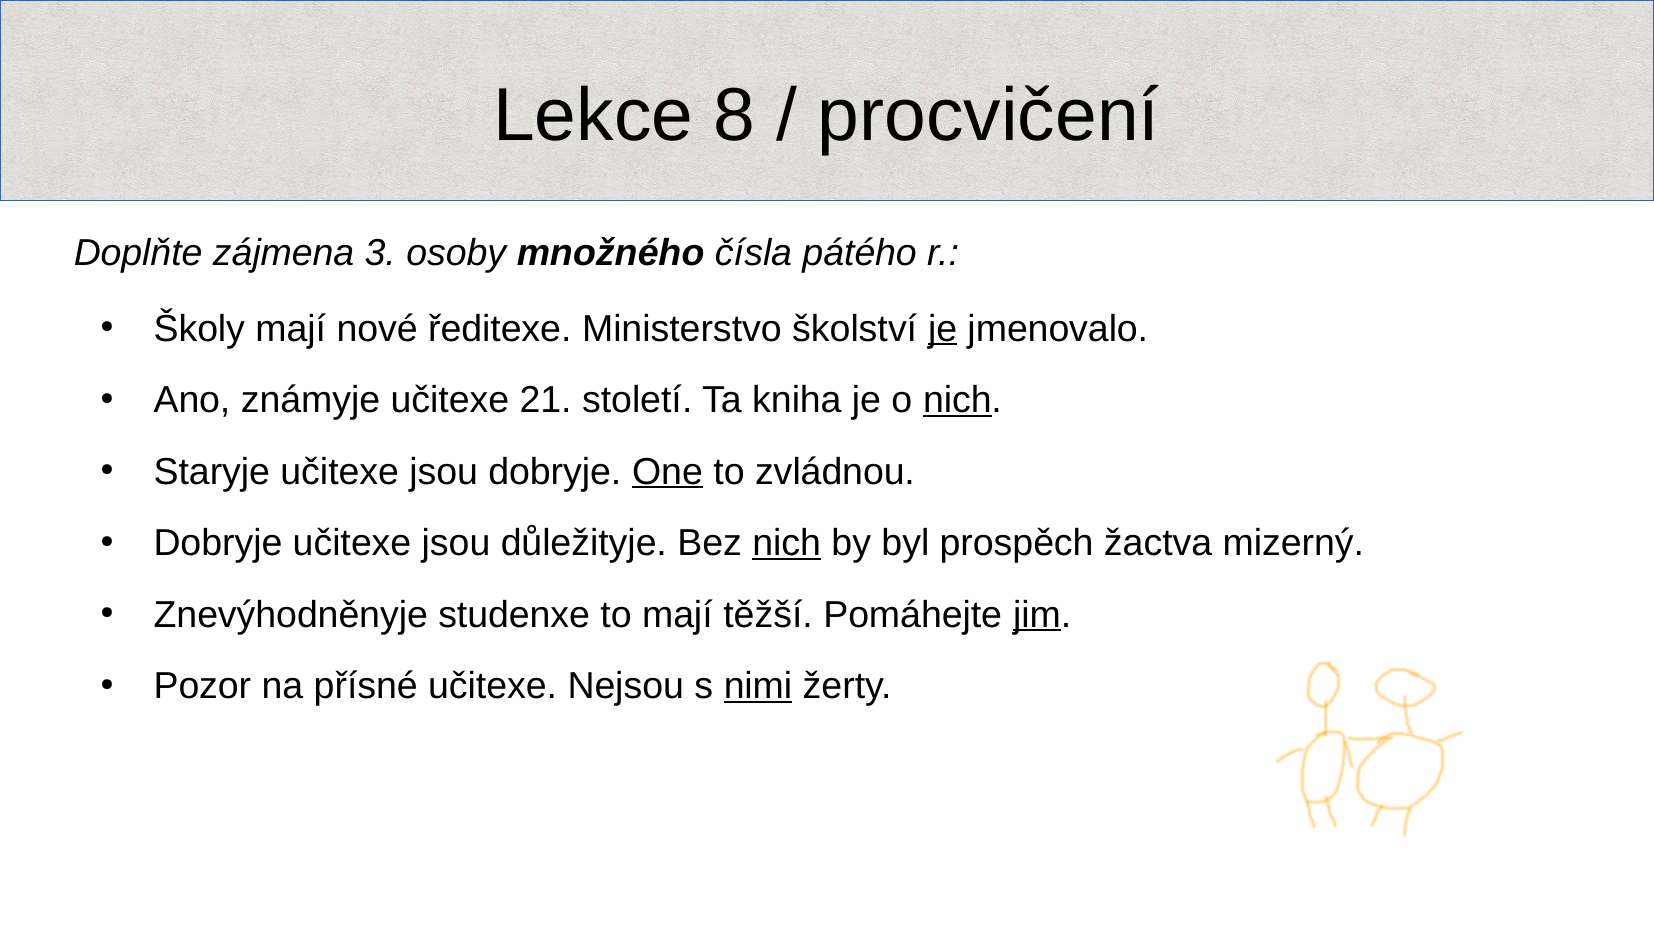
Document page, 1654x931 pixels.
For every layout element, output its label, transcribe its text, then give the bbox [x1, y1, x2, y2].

picture [1, 1, 1653, 200]
list Školy mají nové ředitexe. Ministerstvo školství je jmenovalo. Ano, známyje učitexe 21. století. Ta kniha je o nich. Staryje učitexe jsou dobryje. One to zvládnou. Dobryje učitexe jsou důležityje. Bez nich by byl prospěch žactva mizerný. Znevýhodněnyje studenxe to mají těžší. Pomáhejte jim. Pozor na přísné učitexe. Nejsou s nimi žerty. [82, 307, 1571, 886]
title Lekce 8 / procvičení [82, 37, 1571, 193]
text_box Doplňte zájmena 3. osoby množného čísla pátého r.: [59, 224, 1630, 282]
picture [1275, 660, 1465, 839]
